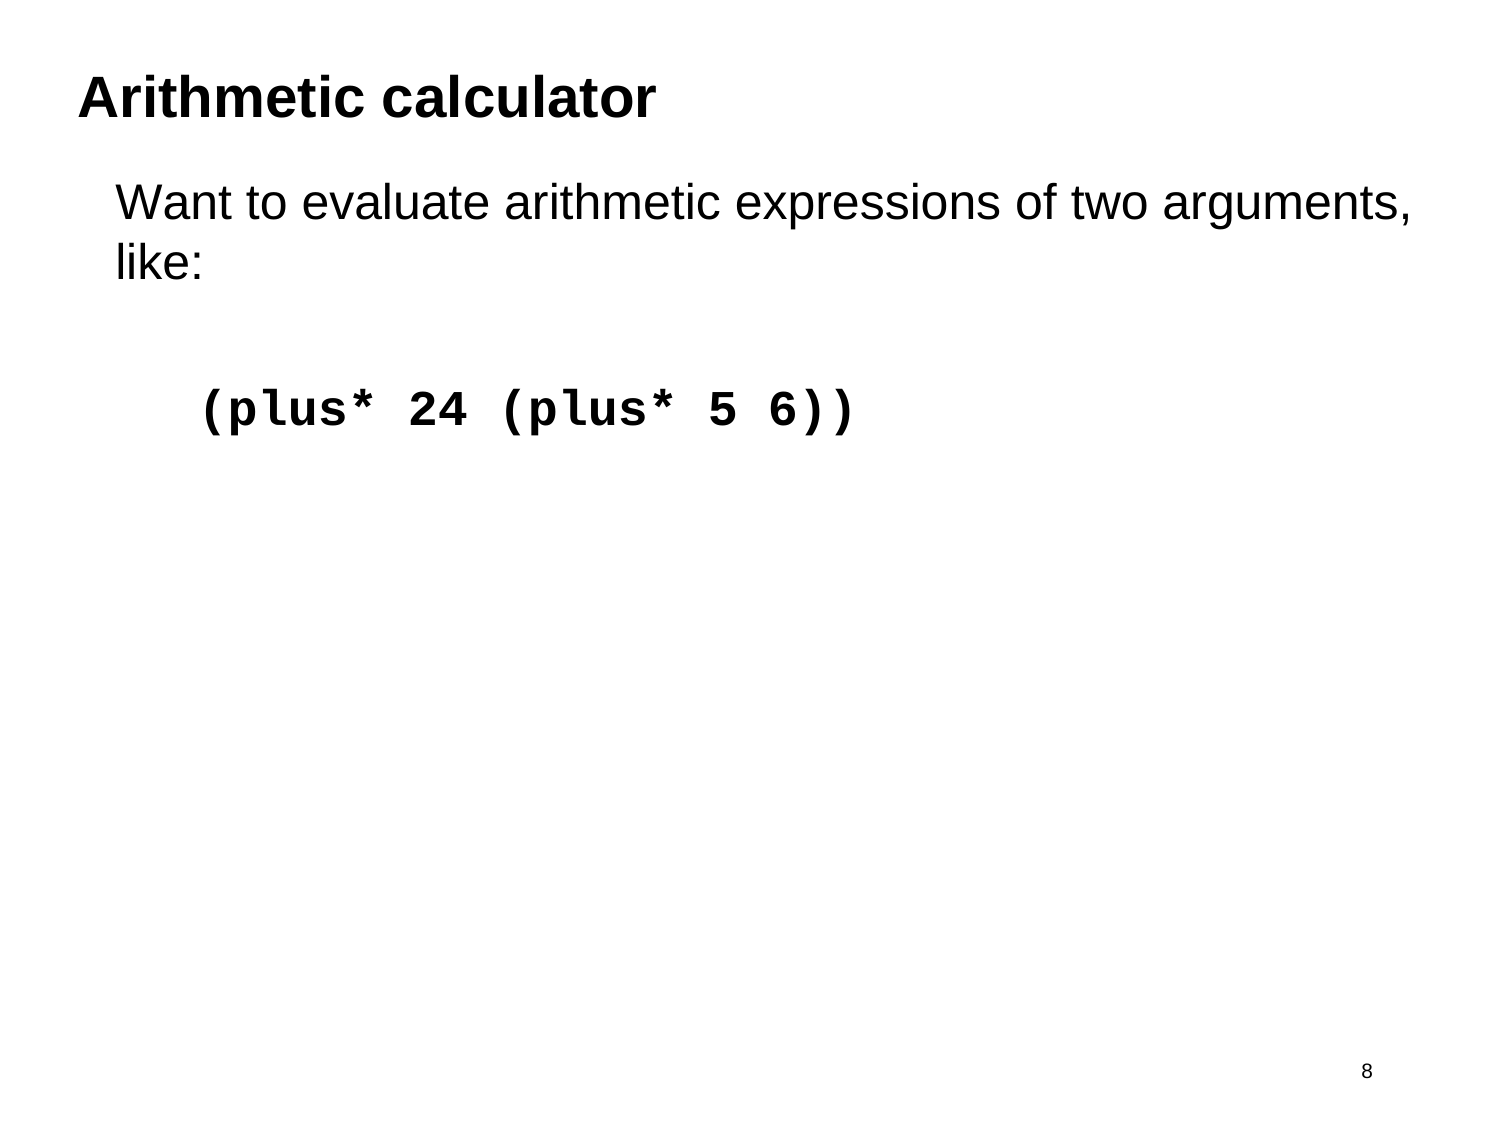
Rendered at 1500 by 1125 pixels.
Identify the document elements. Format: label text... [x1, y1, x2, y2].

text_box Arithmetic calculator [62, 24, 1338, 162]
text_box Want to evaluate arithmetic expressions of two arguments, like: (plus* 24 (plus* 5 6)) [62, 162, 1450, 676]
text_box <number> [1025, 1049, 1388, 1101]
